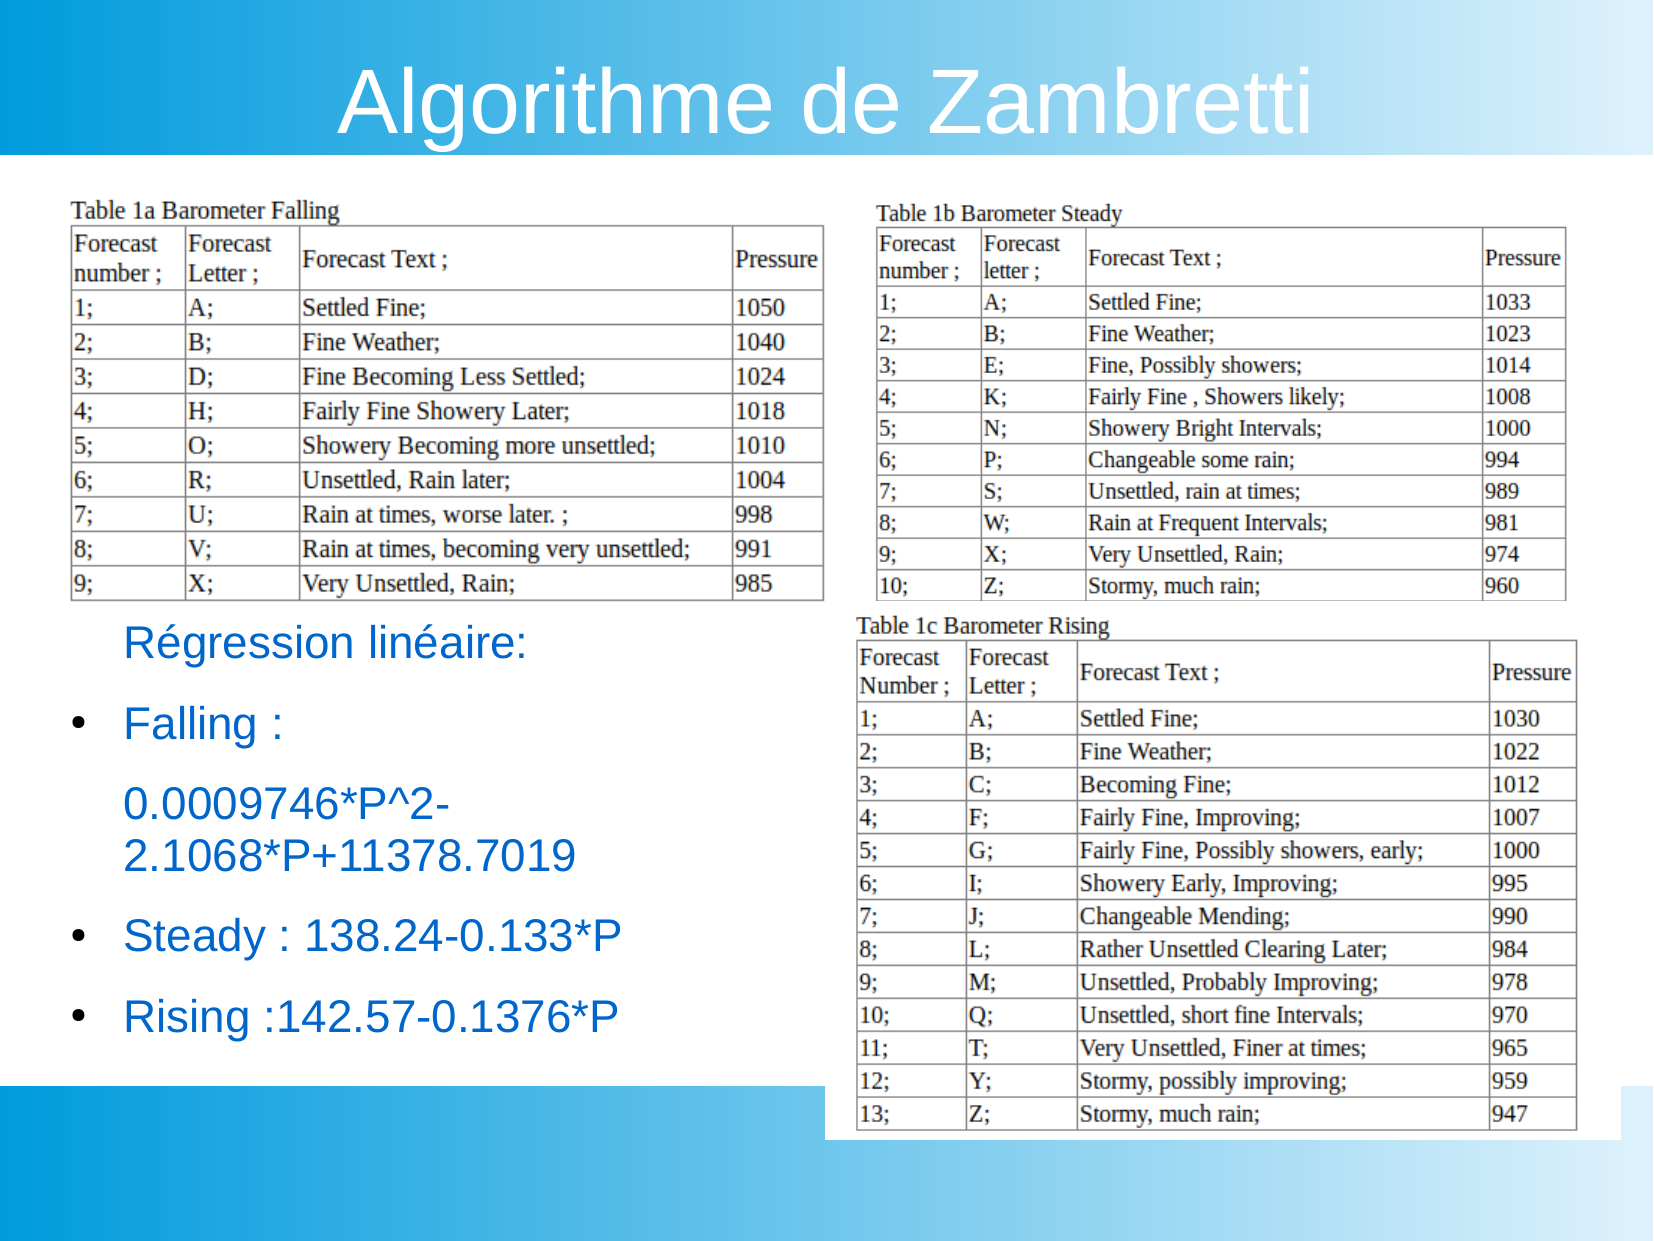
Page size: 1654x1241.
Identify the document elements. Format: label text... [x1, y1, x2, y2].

list Régression linéaire: Falling : 0.0009746*P^2-2.1068*P+11378.7019 Steady : 138.24-0.133*P Rising :142.57-0.1376*P [52, 616, 825, 1127]
picture [60, 184, 1621, 1141]
title Algorithme de Zambretti [82, 49, 1571, 155]
